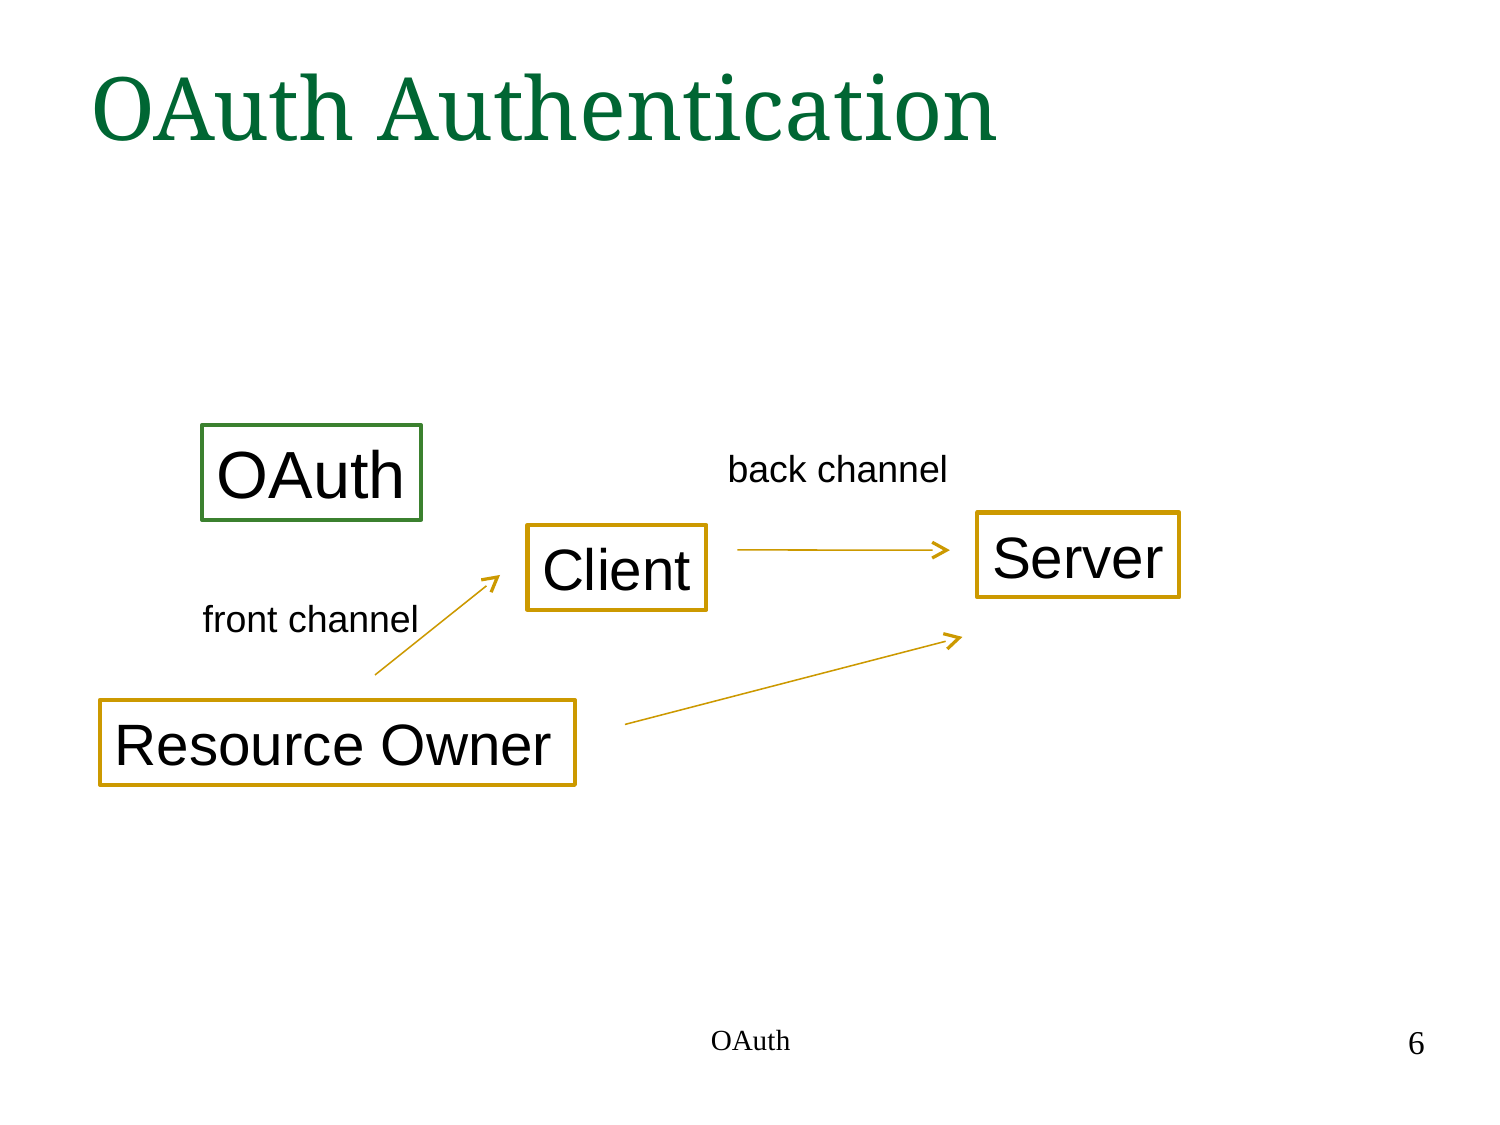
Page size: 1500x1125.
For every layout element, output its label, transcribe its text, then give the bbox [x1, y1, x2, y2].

text_box Server [977, 512, 1180, 598]
text_box front channel [187, 587, 434, 648]
title OAuth Authentication [75, 45, 1425, 233]
text_box back channel [712, 437, 963, 498]
text_box Resource Owner [99, 699, 575, 785]
text_box OAuth [202, 424, 421, 520]
text_box Client [527, 525, 707, 610]
